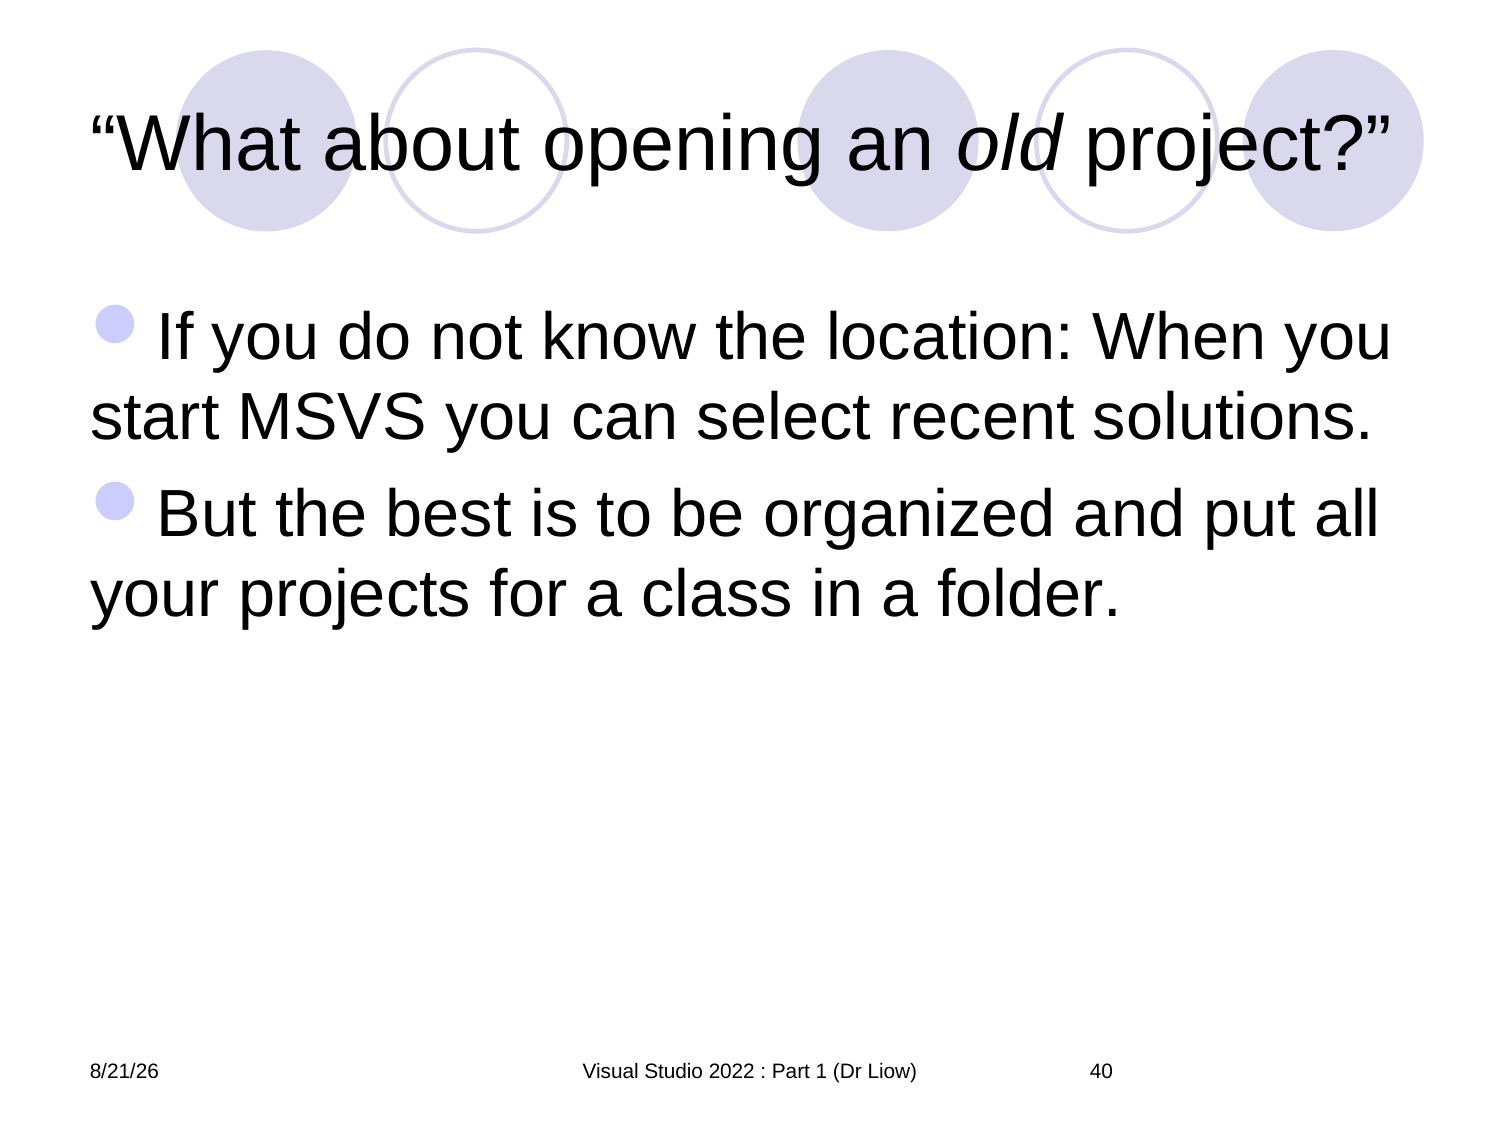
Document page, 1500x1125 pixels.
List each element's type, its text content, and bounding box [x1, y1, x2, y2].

list If you do not know the location: When you start MSVS you can select recent solutions. But the best is to be organized and put all your projects for a class in a folder. [75, 285, 1426, 1029]
text_box <number> [1074, 1049, 1426, 1101]
text_box Visual Studio 2022 : Part 1 (Dr Liow) [512, 1049, 988, 1101]
text_box 1/11/22 [74, 1049, 426, 1101]
title “What about opening an old project?” [75, 45, 1426, 233]
